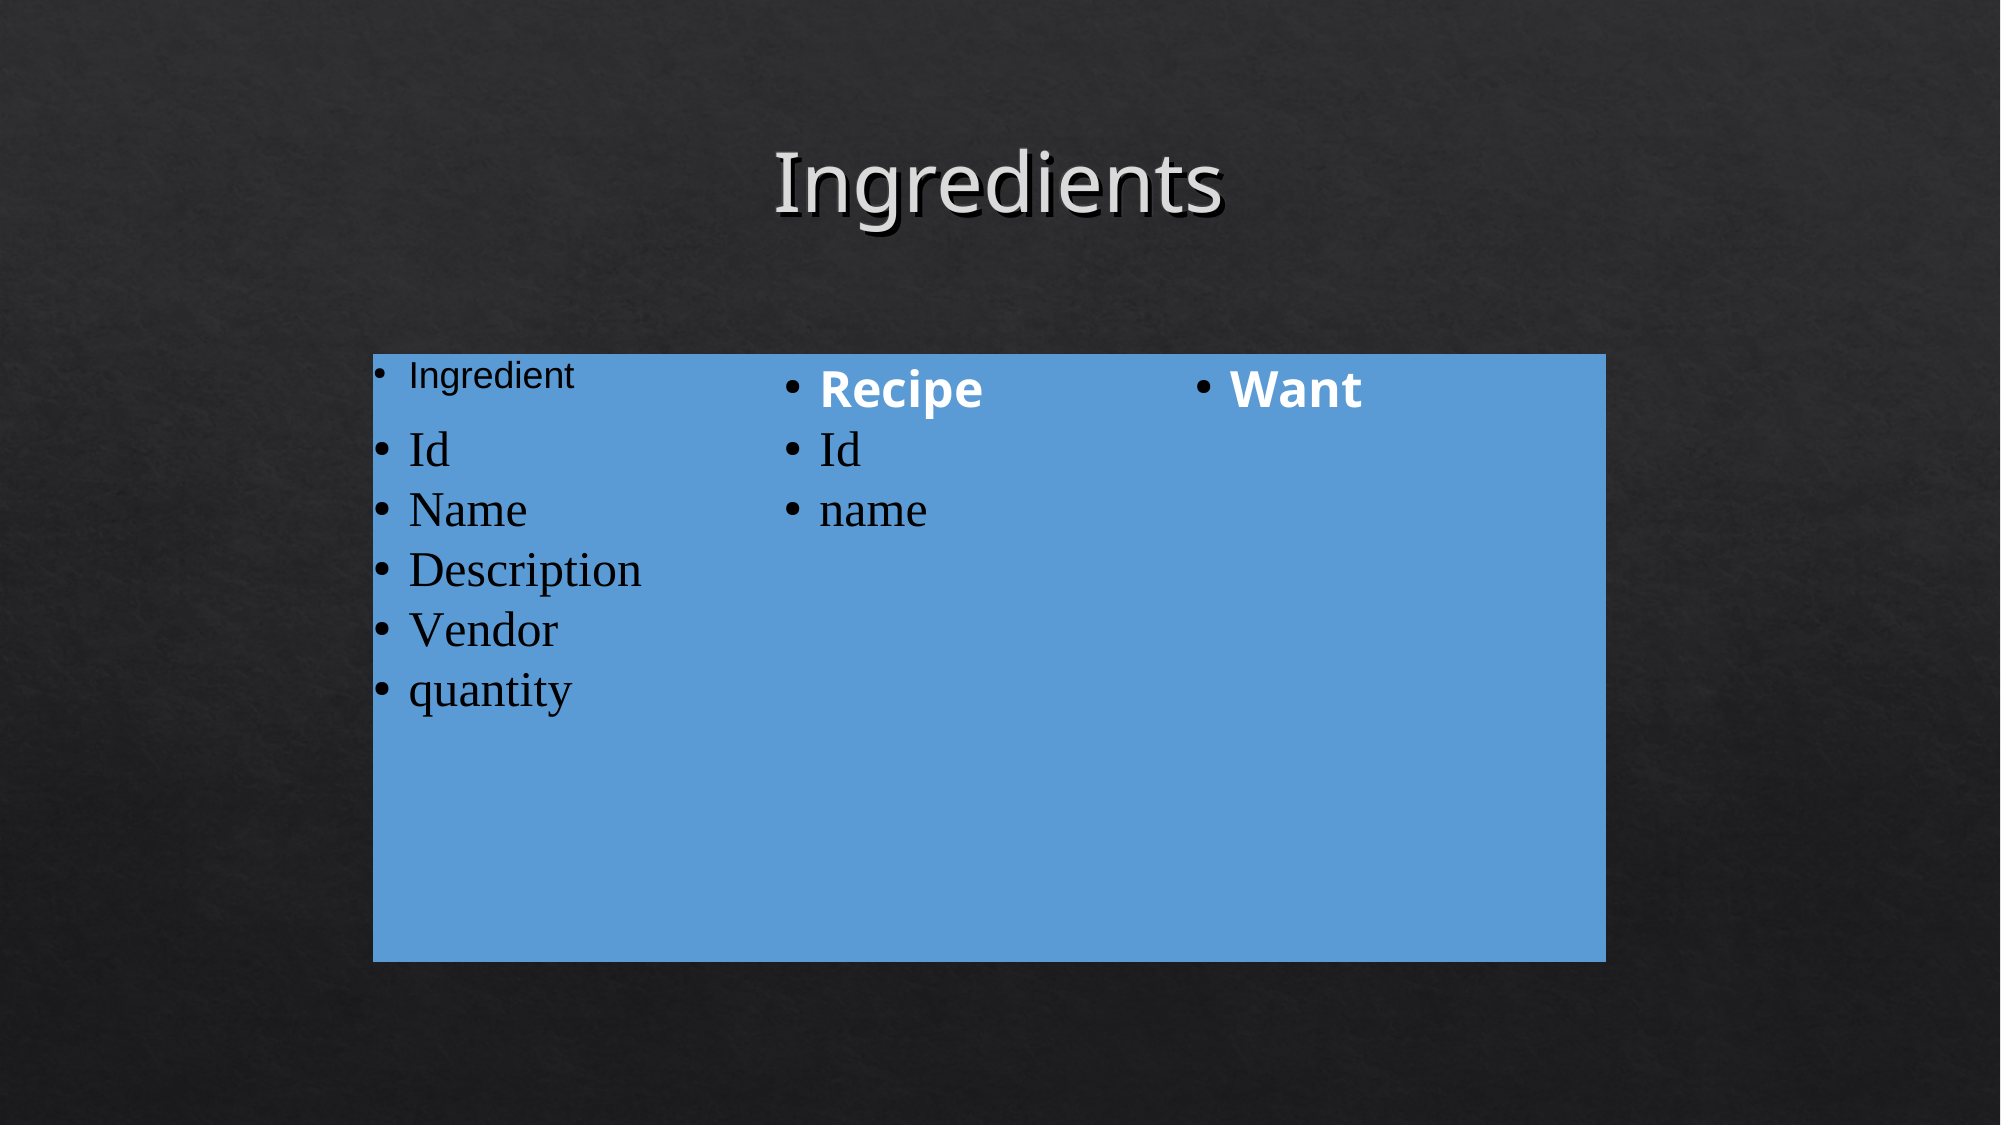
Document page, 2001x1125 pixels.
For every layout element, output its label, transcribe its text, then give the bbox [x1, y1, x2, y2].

table_cell [373, 722, 784, 782]
table_cell quantity [373, 662, 784, 722]
table_cell [1195, 542, 1606, 602]
table_cell [784, 902, 1195, 962]
table_header Ingredient [373, 354, 784, 422]
table_cell [1195, 782, 1606, 842]
table_cell [1195, 662, 1606, 722]
table_cell [1195, 602, 1606, 662]
table_cell Id [784, 422, 1195, 482]
table_cell [373, 902, 784, 962]
table_header Recipe [784, 354, 1195, 422]
table_cell [1195, 842, 1606, 902]
table_header Want [1195, 354, 1606, 422]
table_cell [784, 542, 1195, 602]
table_cell [784, 602, 1195, 662]
table_cell [1195, 482, 1606, 542]
table_cell [784, 782, 1195, 842]
table_cell [784, 842, 1195, 902]
table_cell [1195, 902, 1606, 962]
table_cell Name [373, 482, 784, 542]
table_cell name [784, 482, 1195, 542]
table_cell Id [373, 422, 784, 482]
table_cell [784, 722, 1195, 782]
table_cell [373, 782, 784, 842]
table_cell Description [373, 542, 784, 602]
table_cell [373, 842, 784, 902]
table_cell Vendor [373, 602, 784, 662]
title Ingredients [149, 99, 1849, 260]
table_cell [1195, 722, 1606, 782]
table_cell [1195, 422, 1606, 482]
table_cell [784, 662, 1195, 722]
